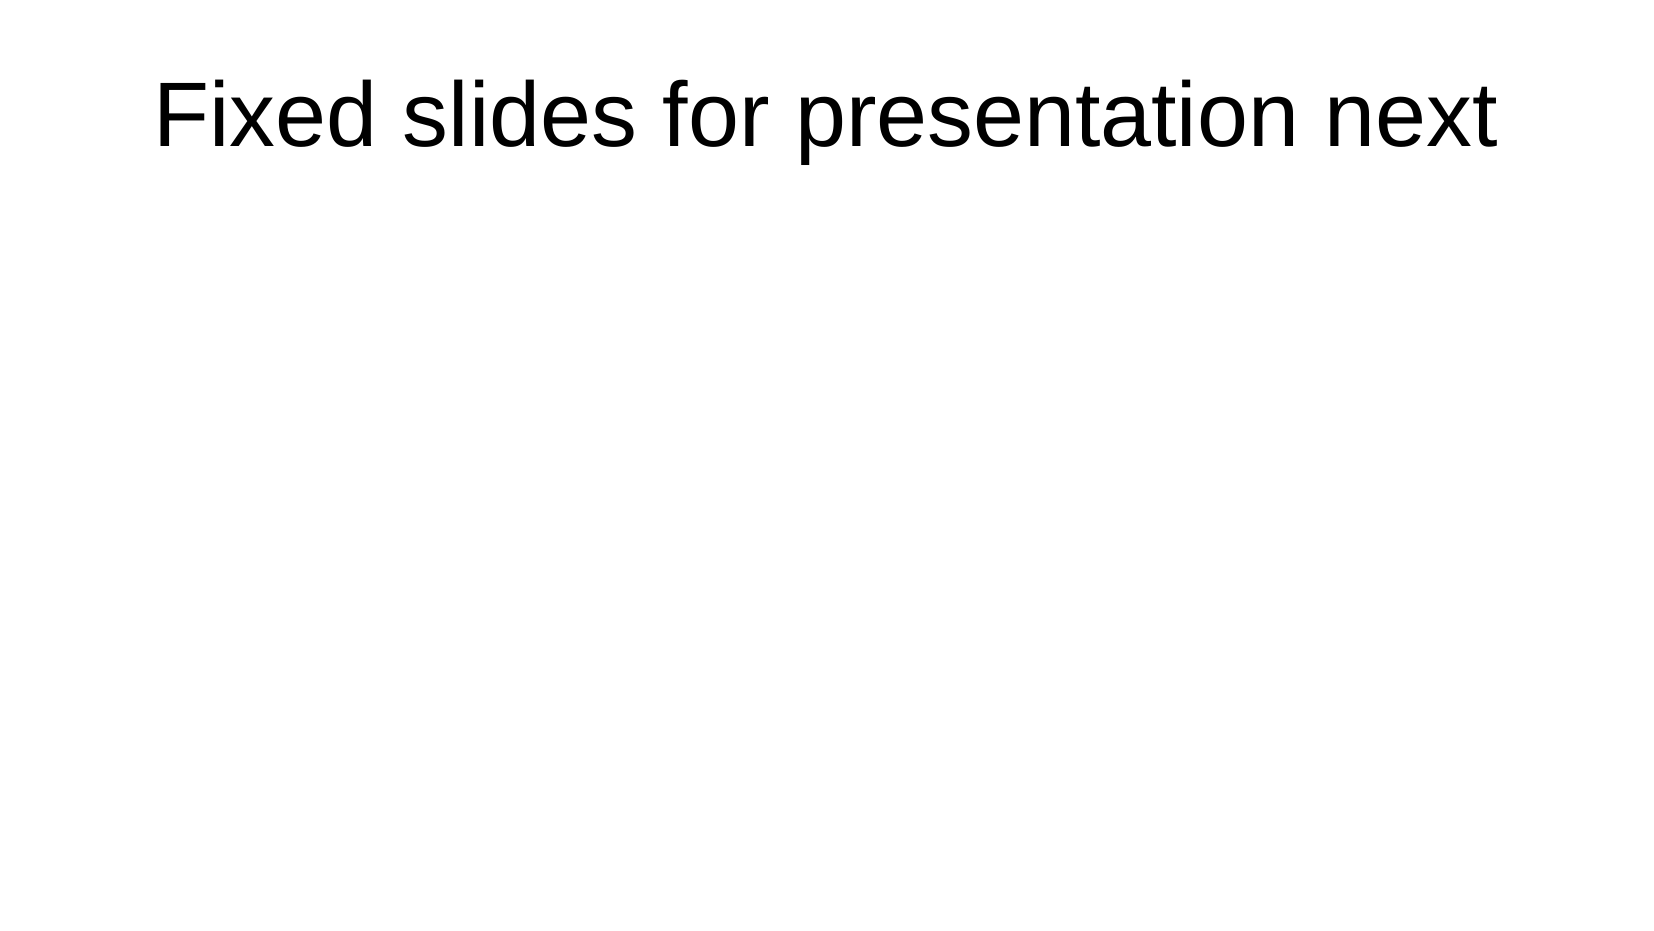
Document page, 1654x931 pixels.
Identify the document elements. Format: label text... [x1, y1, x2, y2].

title Fixed slides for presentation next [82, 37, 1571, 193]
